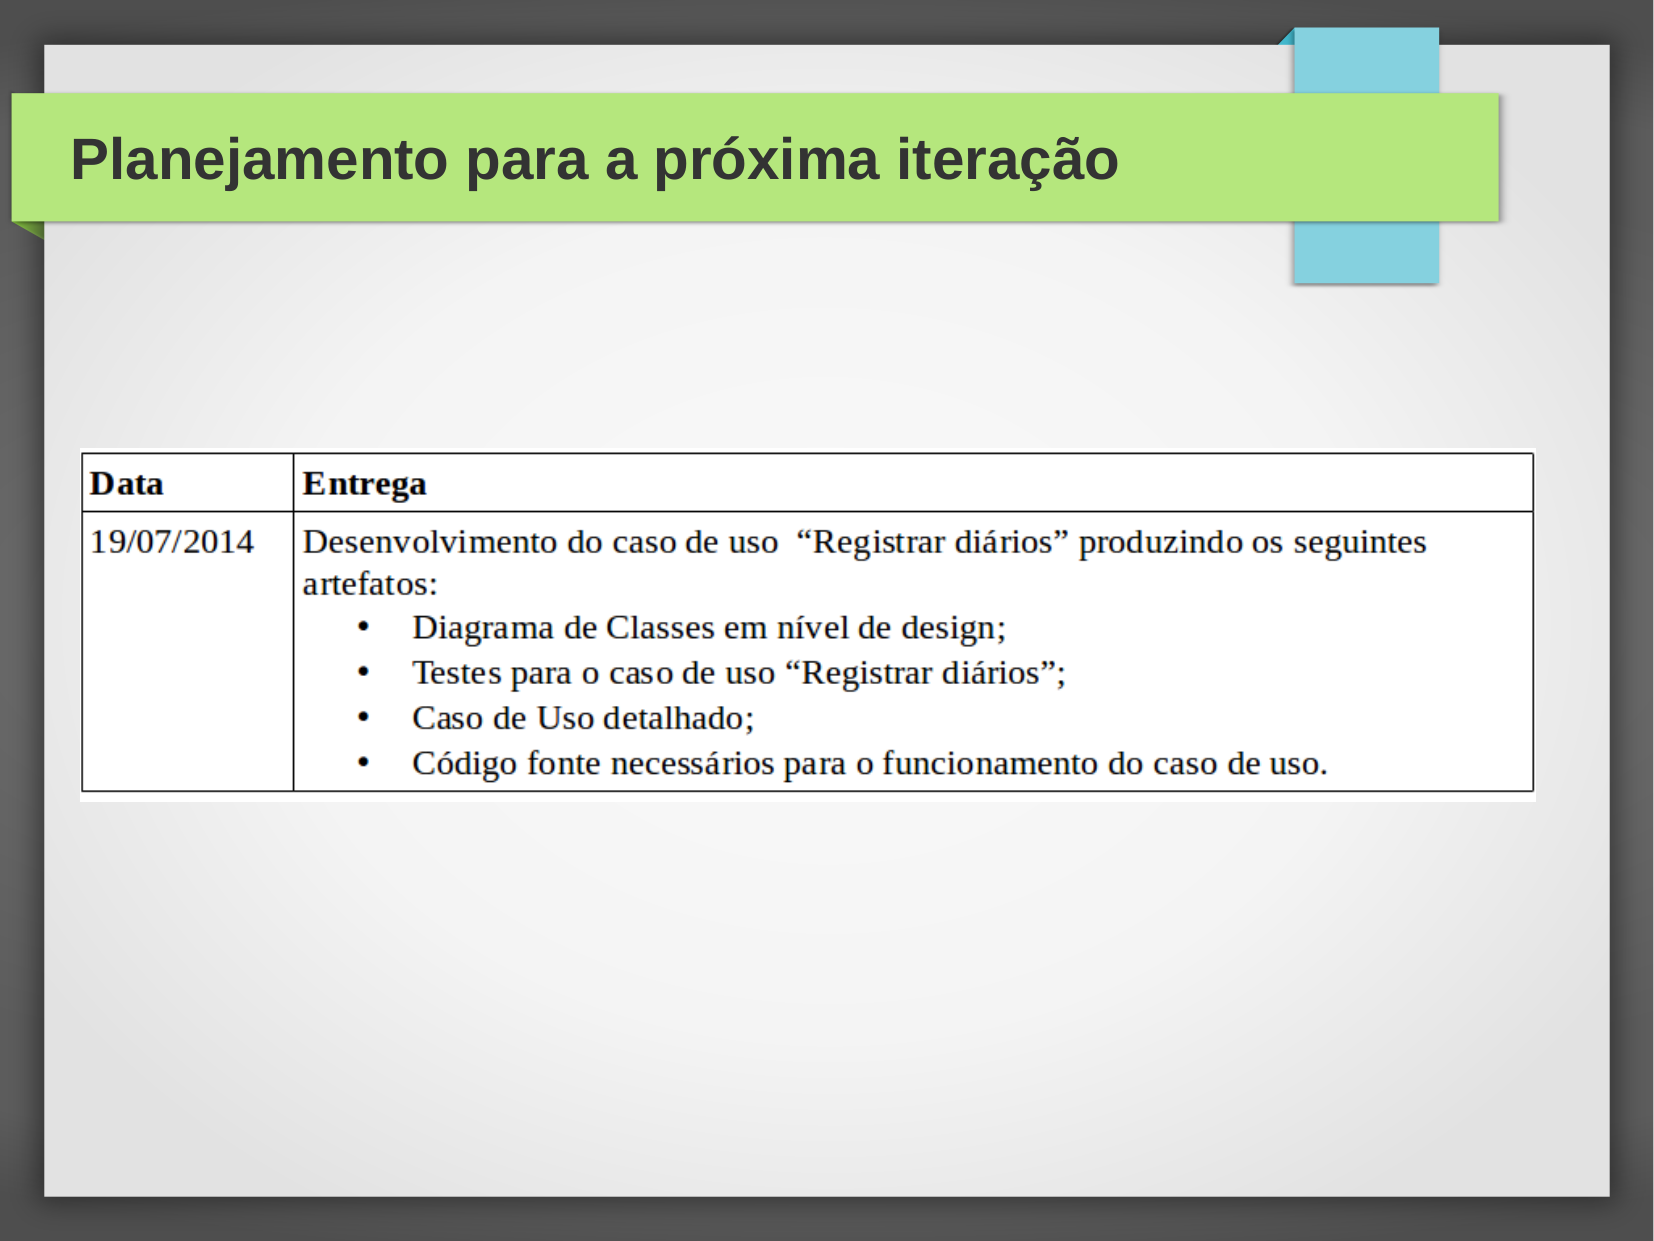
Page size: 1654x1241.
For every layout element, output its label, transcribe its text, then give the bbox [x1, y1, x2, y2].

picture [0, 0, 1654, 1241]
title Planejamento para a próxima iteração [70, 106, 1229, 213]
